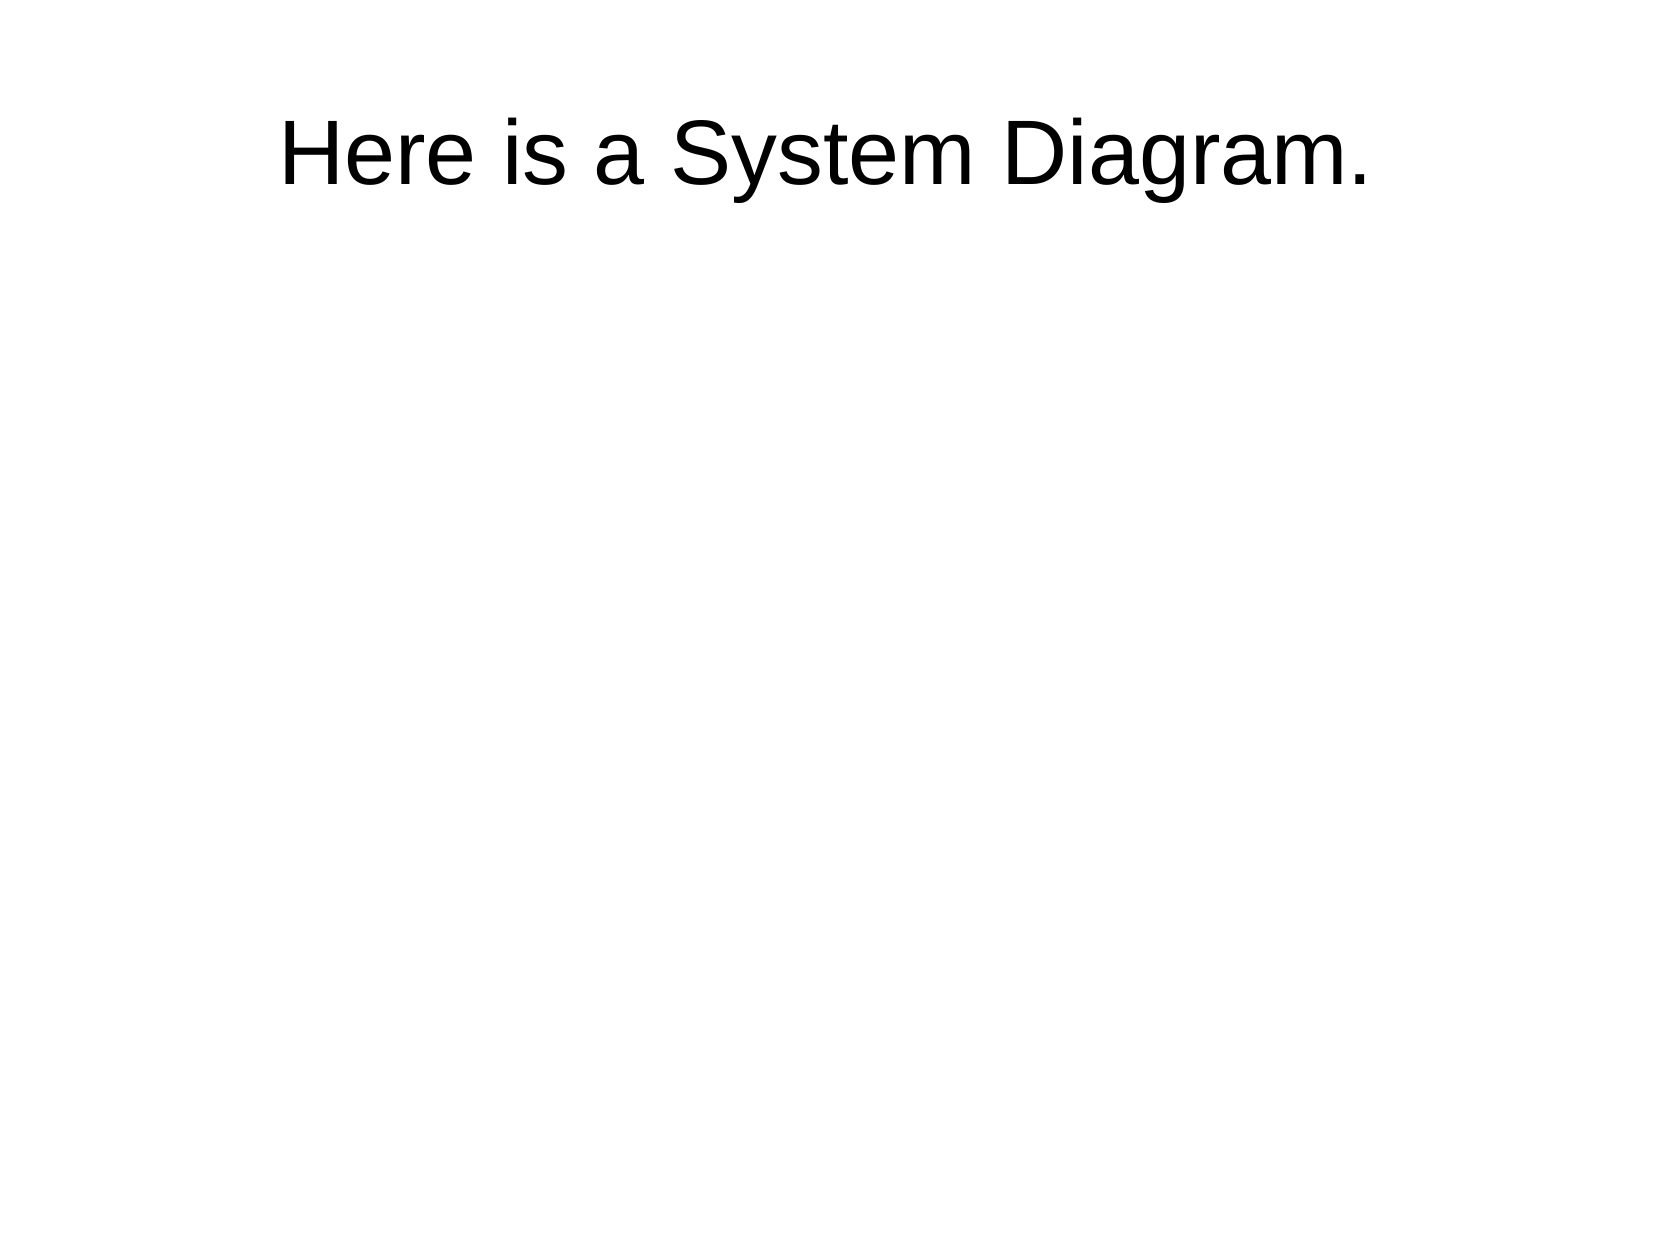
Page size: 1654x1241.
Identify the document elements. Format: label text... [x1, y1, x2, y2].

title Here is a System Diagram. [82, 49, 1571, 257]
